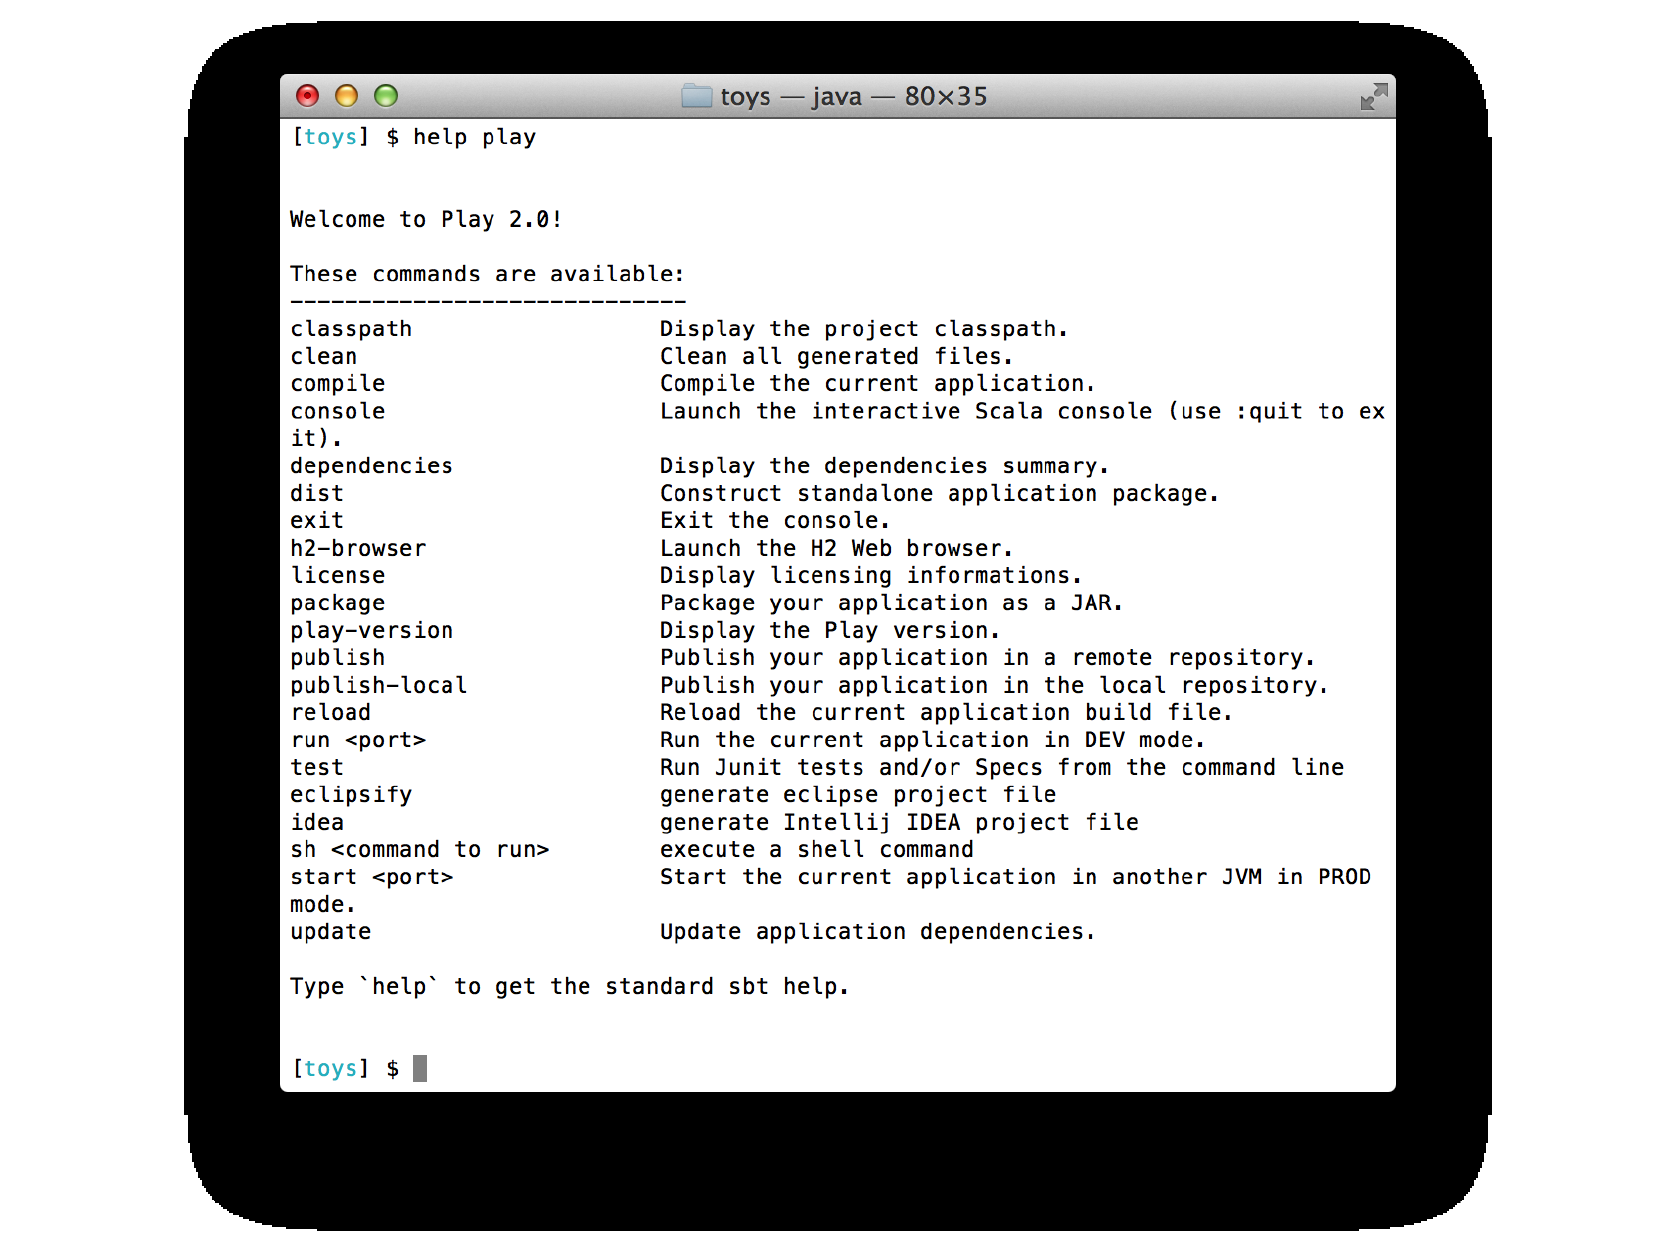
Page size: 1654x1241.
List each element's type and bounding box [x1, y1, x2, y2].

picture [168, 5, 1507, 1241]
